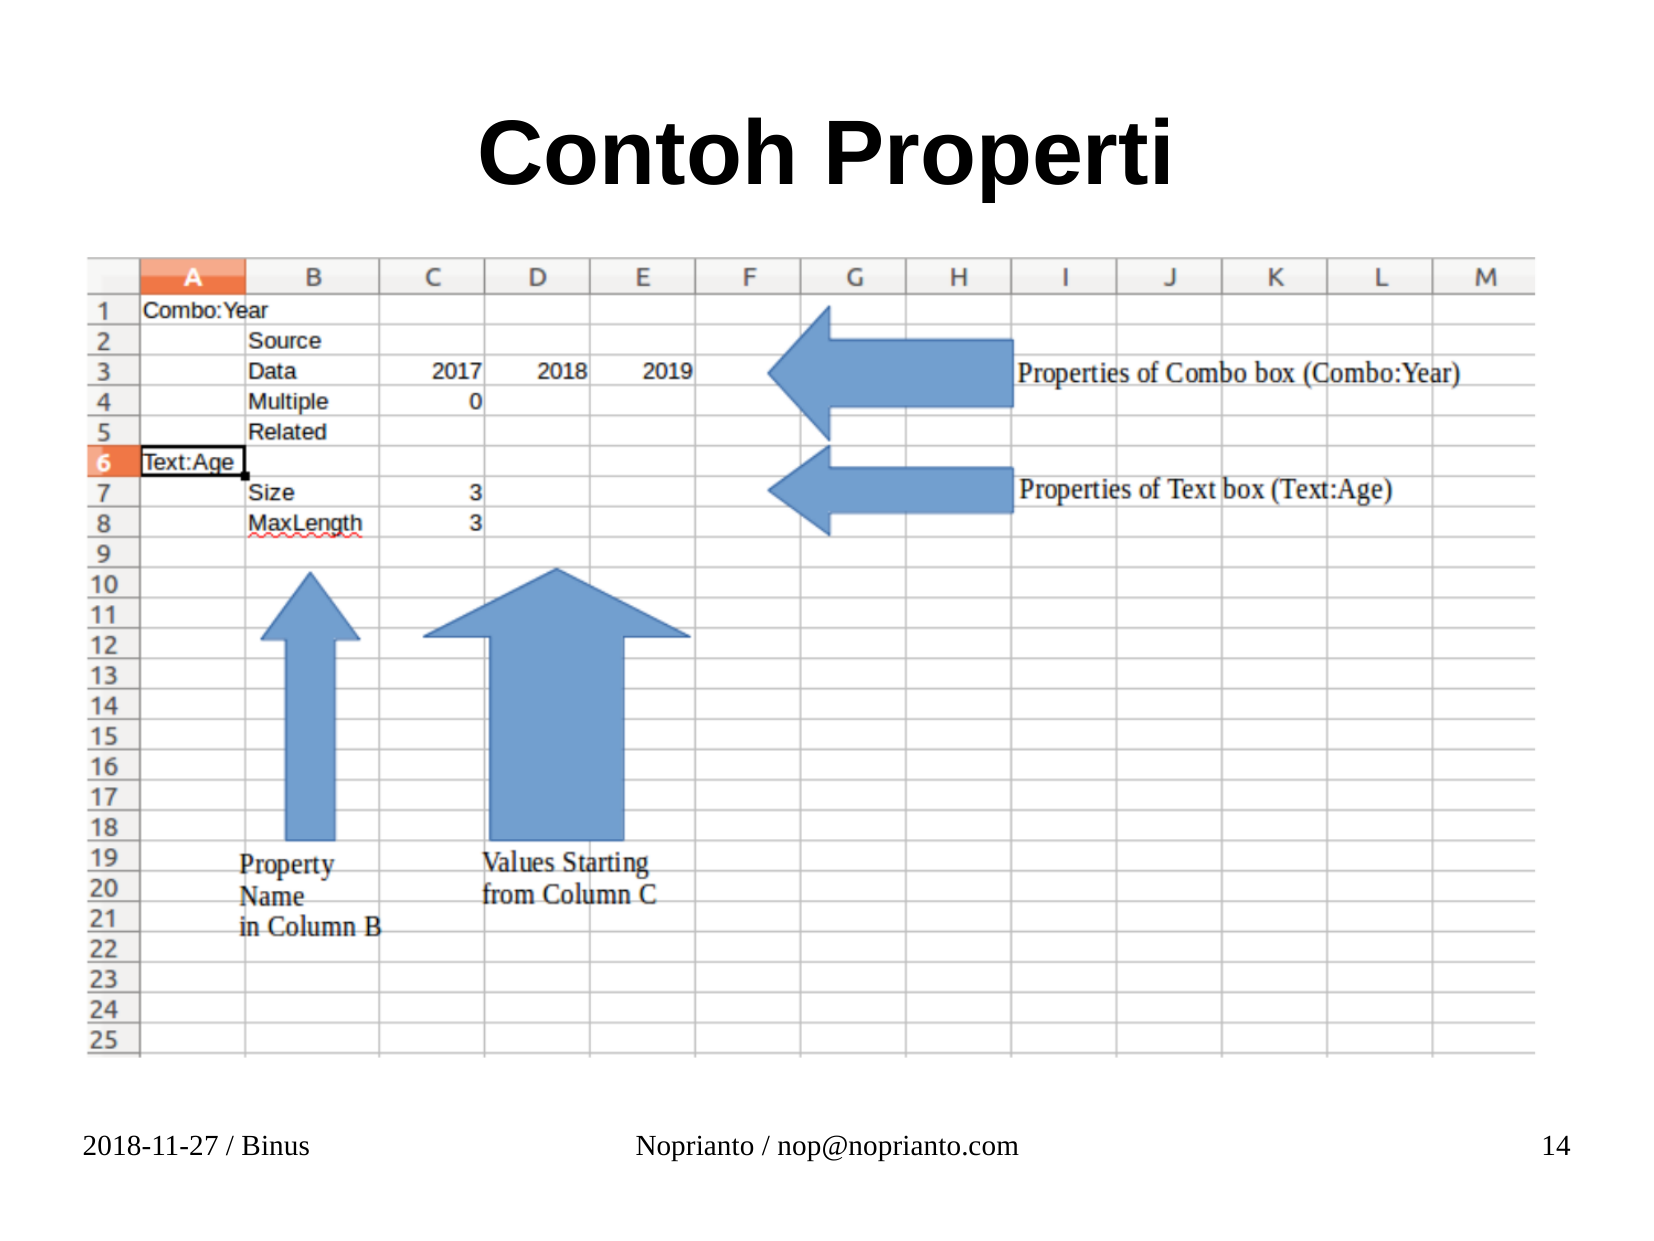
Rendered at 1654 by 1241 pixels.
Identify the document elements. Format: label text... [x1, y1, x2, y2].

picture [60, 244, 1556, 1081]
title Contoh Properti [82, 49, 1571, 257]
